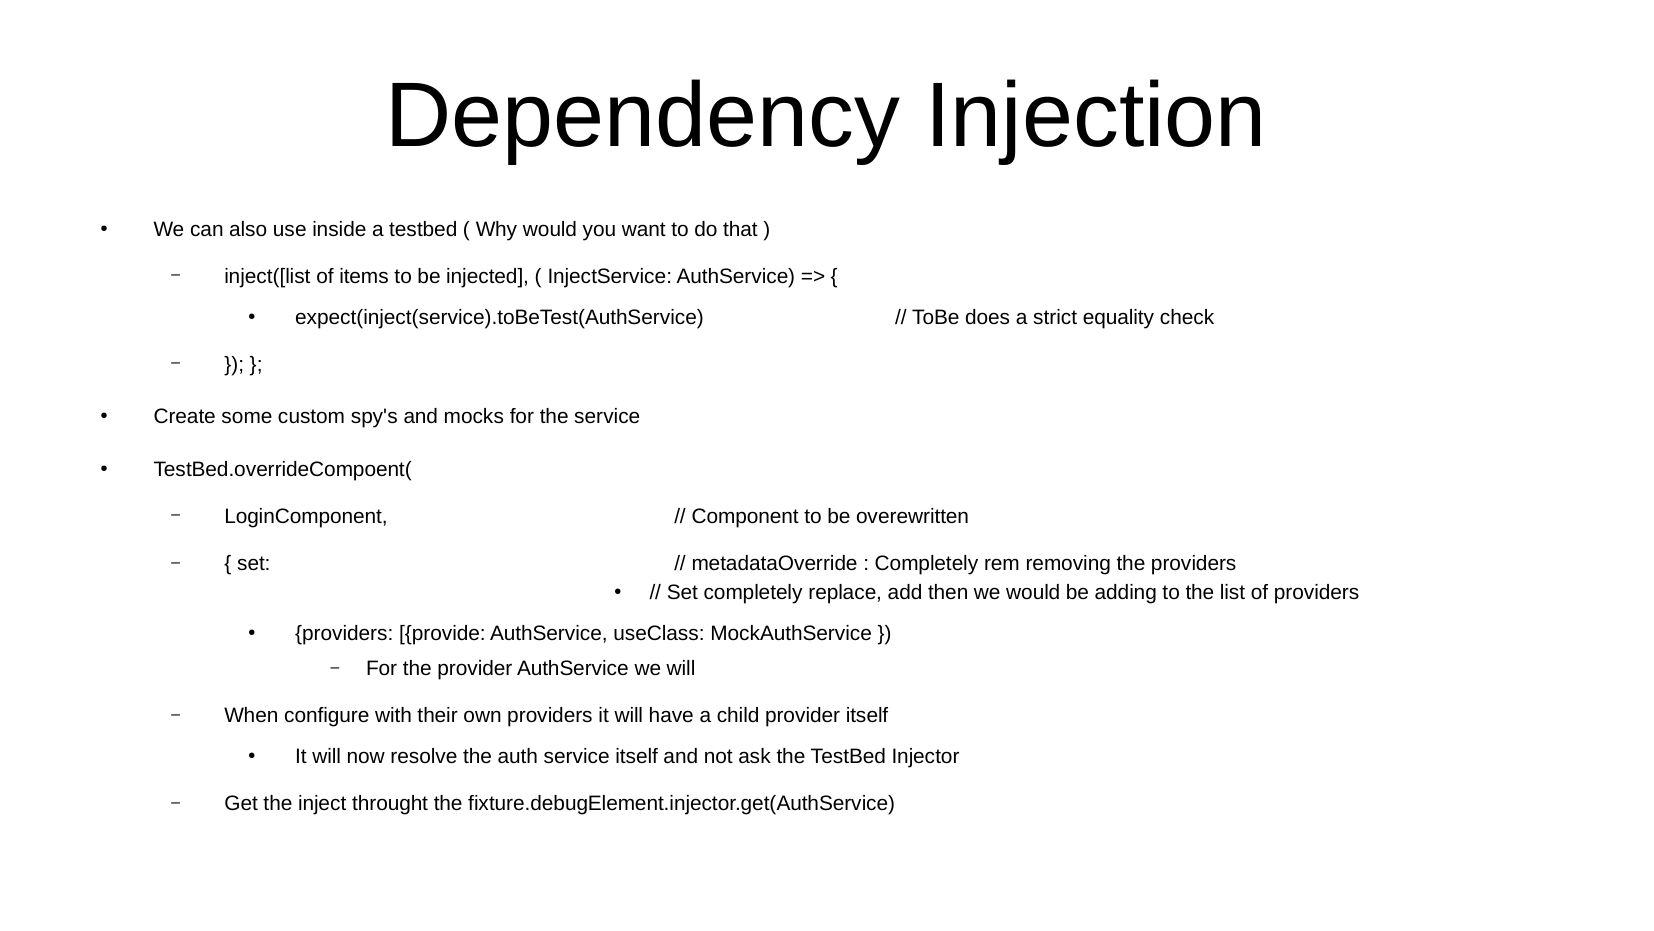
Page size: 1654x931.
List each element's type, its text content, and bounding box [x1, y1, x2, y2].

list We can also use inside a testbed ( Why would you want to do that ) inject([list of items to be injected], ( InjectService: AuthService) => { expect(inject(service).toBeTest(AuthService) // ToBe does a strict equality check }); }; Create some custom spy's and mocks for the service TestBed.overrideCompoent( LoginComponent, // Component to be overewritten { set: // metadataOverride : Completely rem removing the providers // Set completely replace, add then we would be adding to the list of providers {providers: [{provide: AuthService, useClass: MockAuthService }) For the provider AuthService we will When configure with their own providers it will have a child provider itself It will now resolve the auth service itself and not ask the TestBed Injector Get the inject throught the fixture.debugElement.injector.get(AuthService) [82, 217, 1571, 901]
title Dependency Injection [82, 37, 1571, 193]
